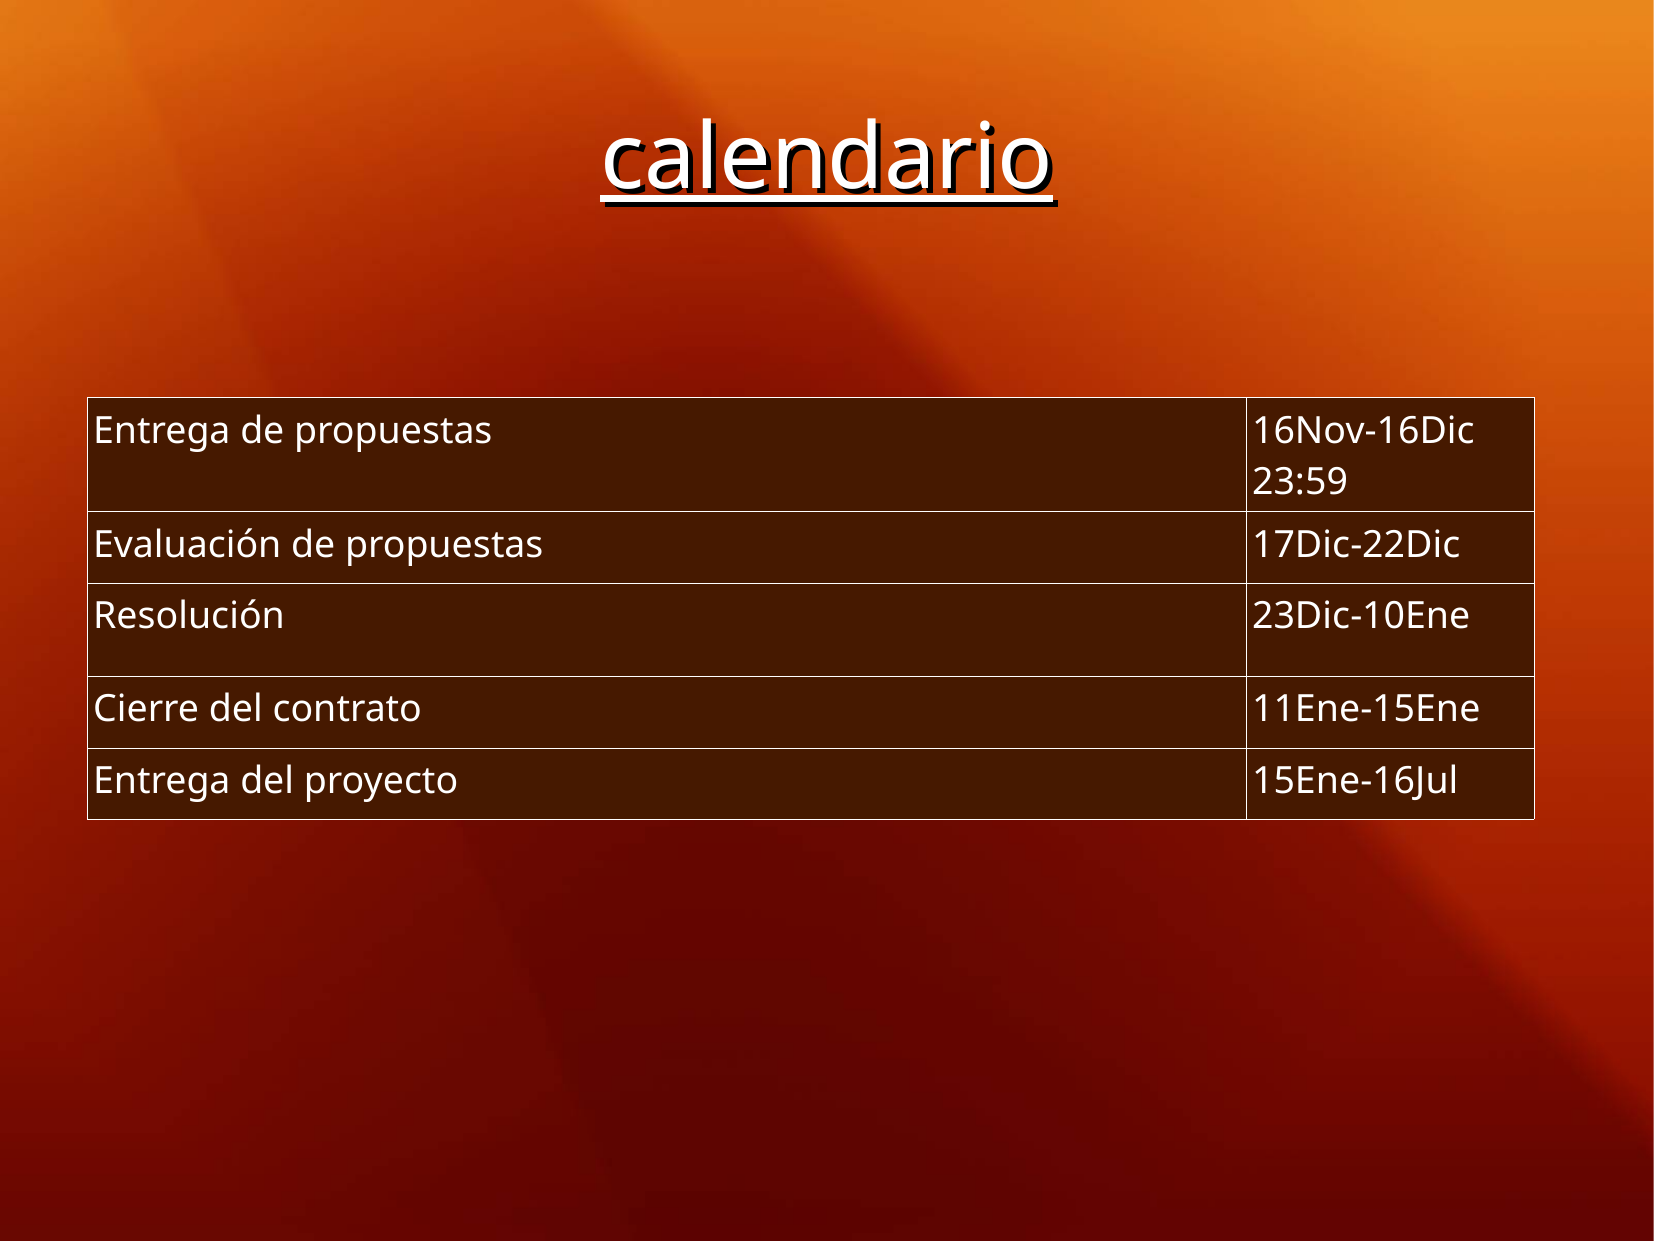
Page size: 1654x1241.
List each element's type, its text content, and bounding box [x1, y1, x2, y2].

table_header Entrega de propuestas [88, 398, 1246, 511]
title calendario [82, 49, 1571, 257]
table_cell 11Ene-15Ene [1247, 677, 1534, 748]
table_header 16Nov-16Dic 23:59 [1247, 398, 1534, 511]
table_cell 15Ene-16Jul [1247, 749, 1534, 819]
table_cell 23Dic-10Ene [1247, 584, 1534, 676]
picture [0, 0, 1654, 1241]
table_cell Cierre del contrato [88, 677, 1246, 748]
table_cell Entrega del proyecto [88, 749, 1246, 819]
table_cell 17Dic-22Dic [1247, 512, 1534, 583]
table_cell Resolución [88, 584, 1246, 676]
table_cell Evaluación de propuestas [88, 512, 1246, 583]
